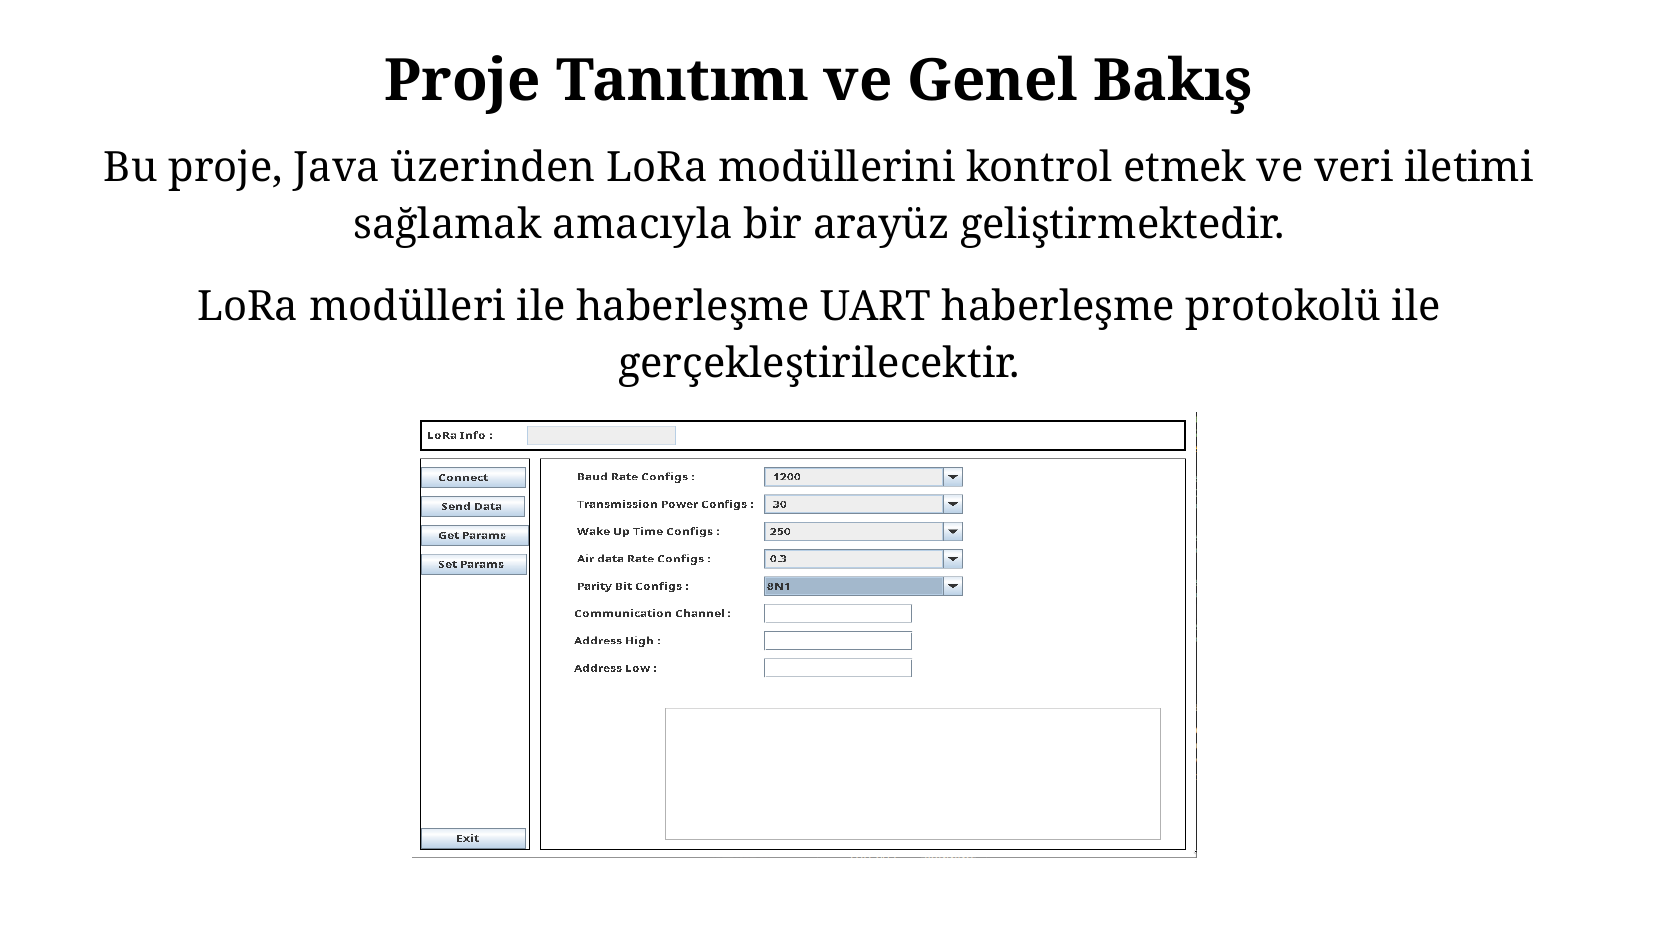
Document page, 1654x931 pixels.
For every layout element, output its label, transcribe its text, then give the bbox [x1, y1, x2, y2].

subtitle Bu proje, Java üzerinden LoRa modüllerini kontrol etmek ve veri iletimi sağlamak amacıyla bir arayüz geliştirmektedir. LoRa modülleri ile haberleşme UART haberleşme protokolü ile gerçekleştirilecektir. [75, 75, 1564, 615]
title Proje Tanıtımı ve Genel Bakış [75, 0, 1564, 75]
picture [412, 412, 1197, 859]
